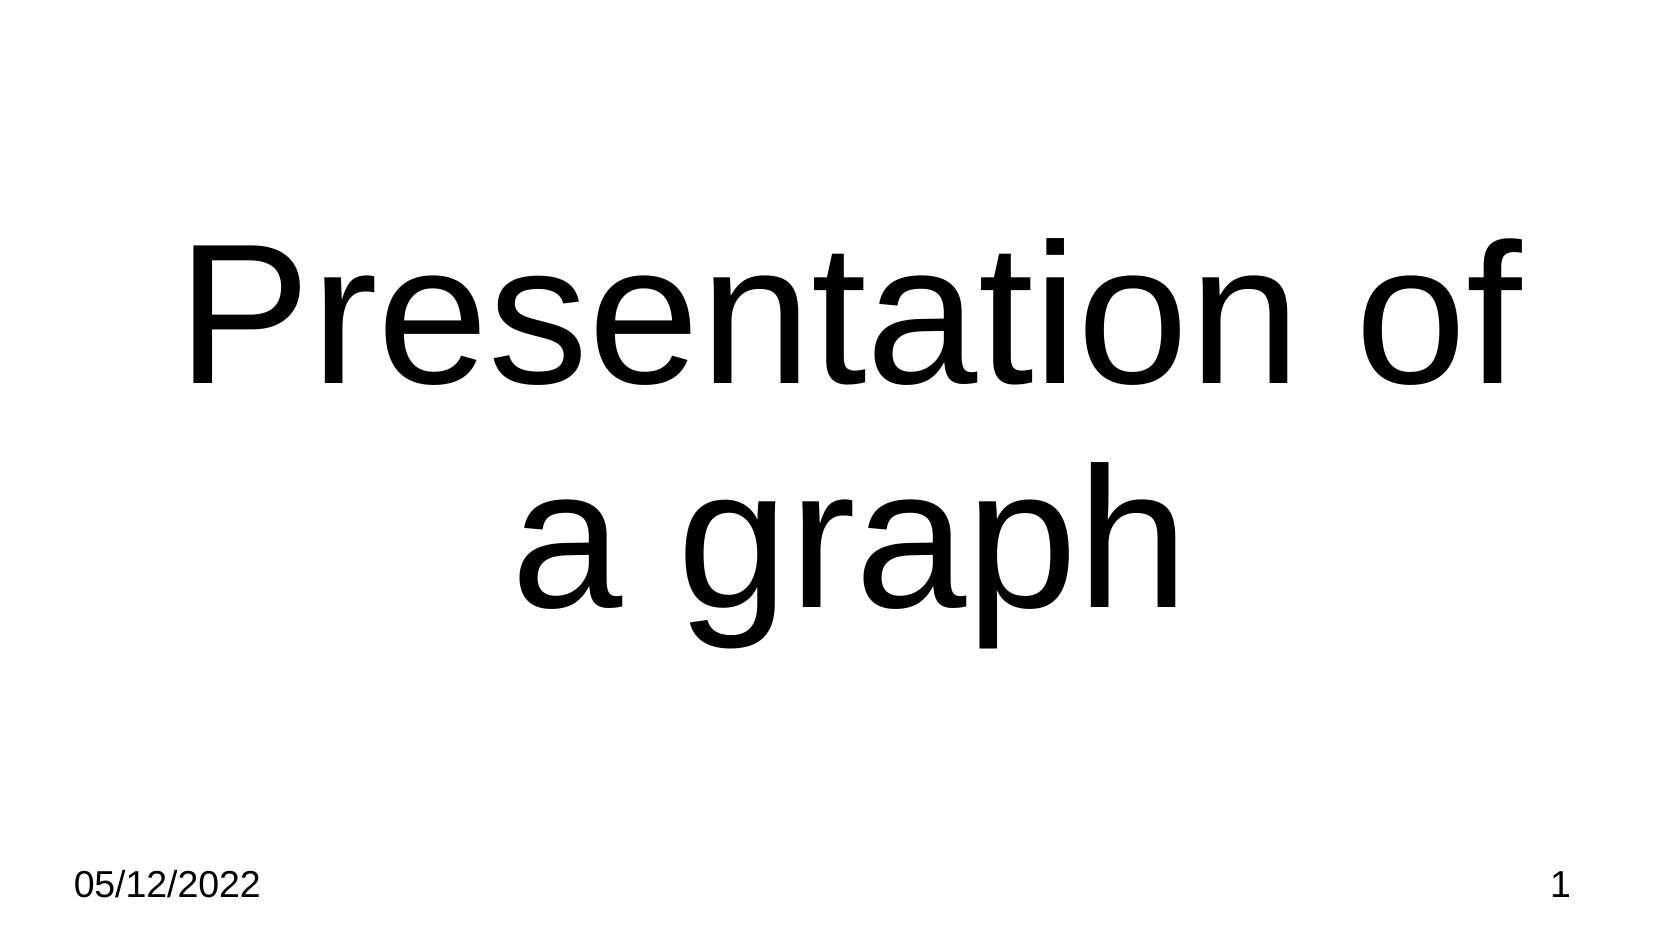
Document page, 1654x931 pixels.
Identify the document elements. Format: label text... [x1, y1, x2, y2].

text_box 05/12/2022 [59, 856, 296, 916]
text_box 1 [1535, 856, 1625, 916]
title Presentation of a graph [106, 202, 1595, 650]
